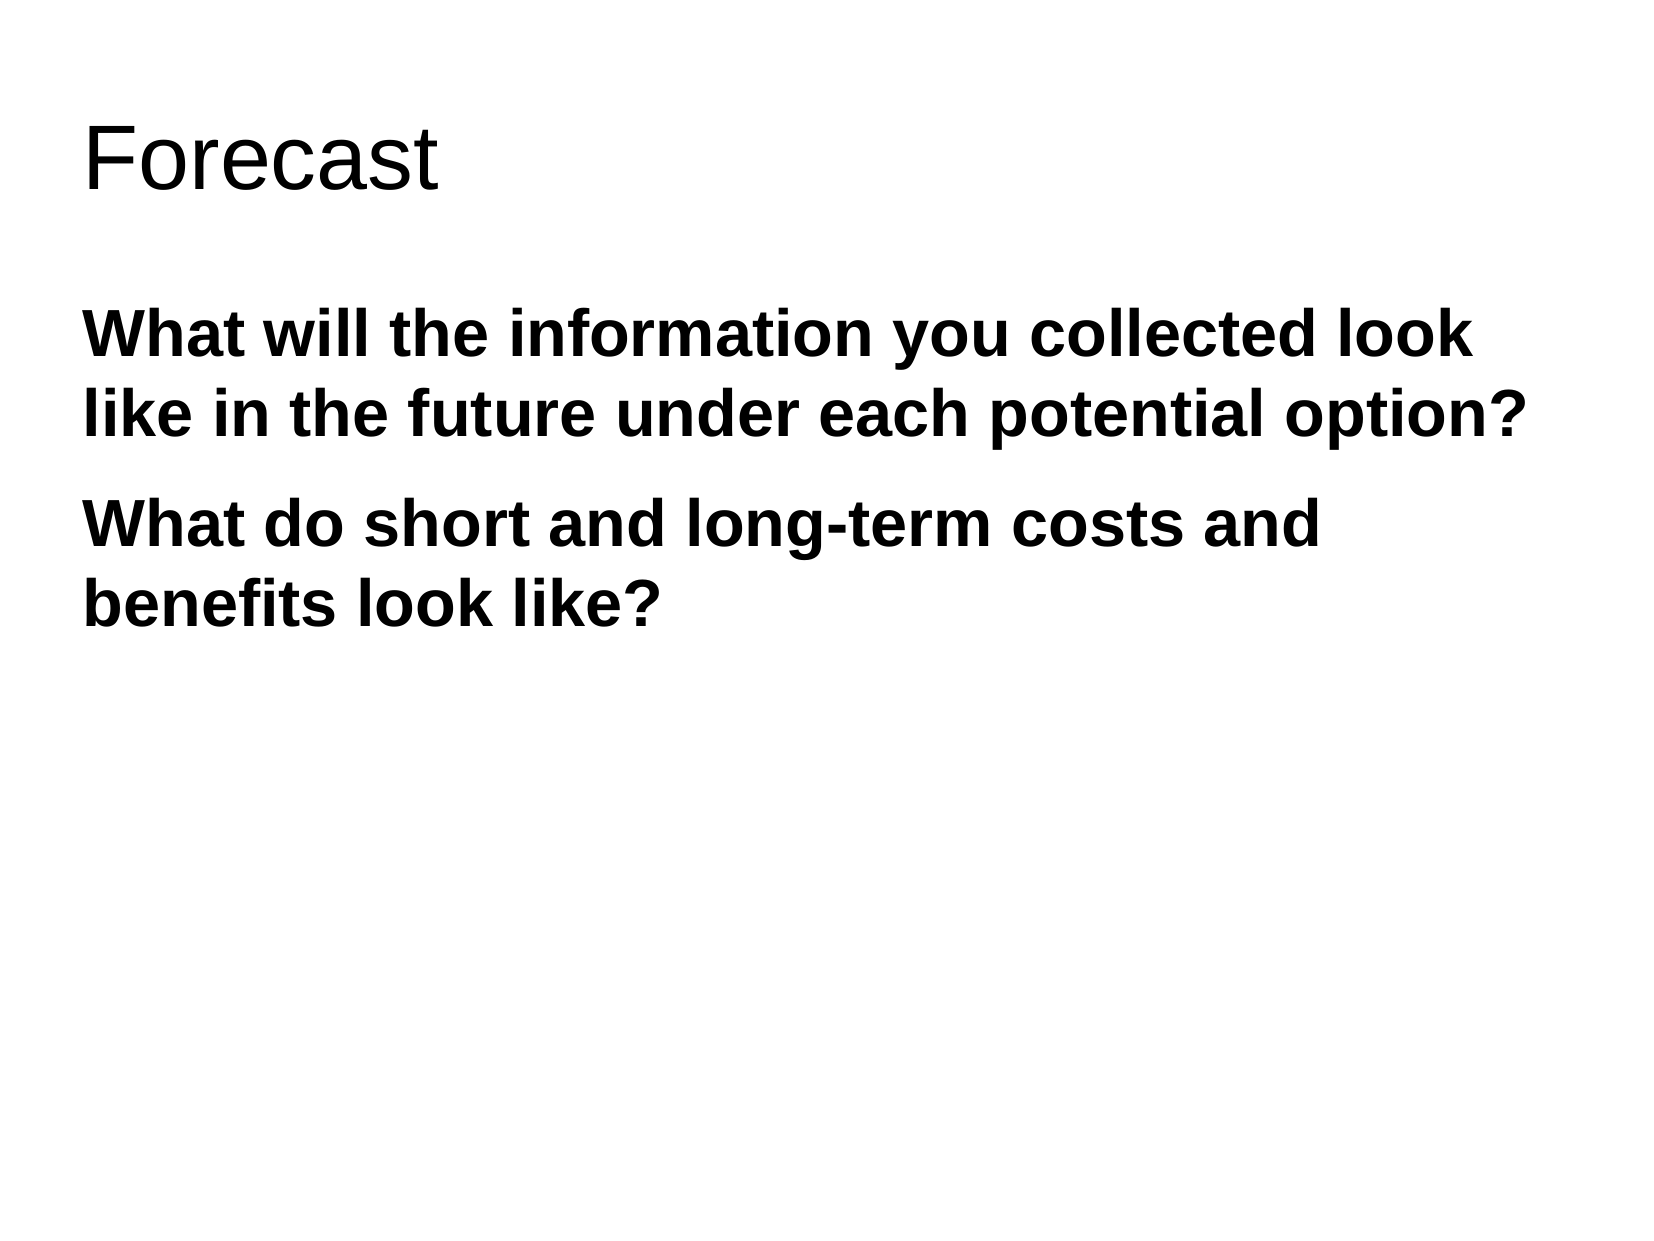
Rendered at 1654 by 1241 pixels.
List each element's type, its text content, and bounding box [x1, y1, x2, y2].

list What will the information you collected look like in the future under each potential option? What do short and long-term costs and benefits look like? [82, 290, 1571, 1010]
title Forecast [82, 49, 1571, 257]
